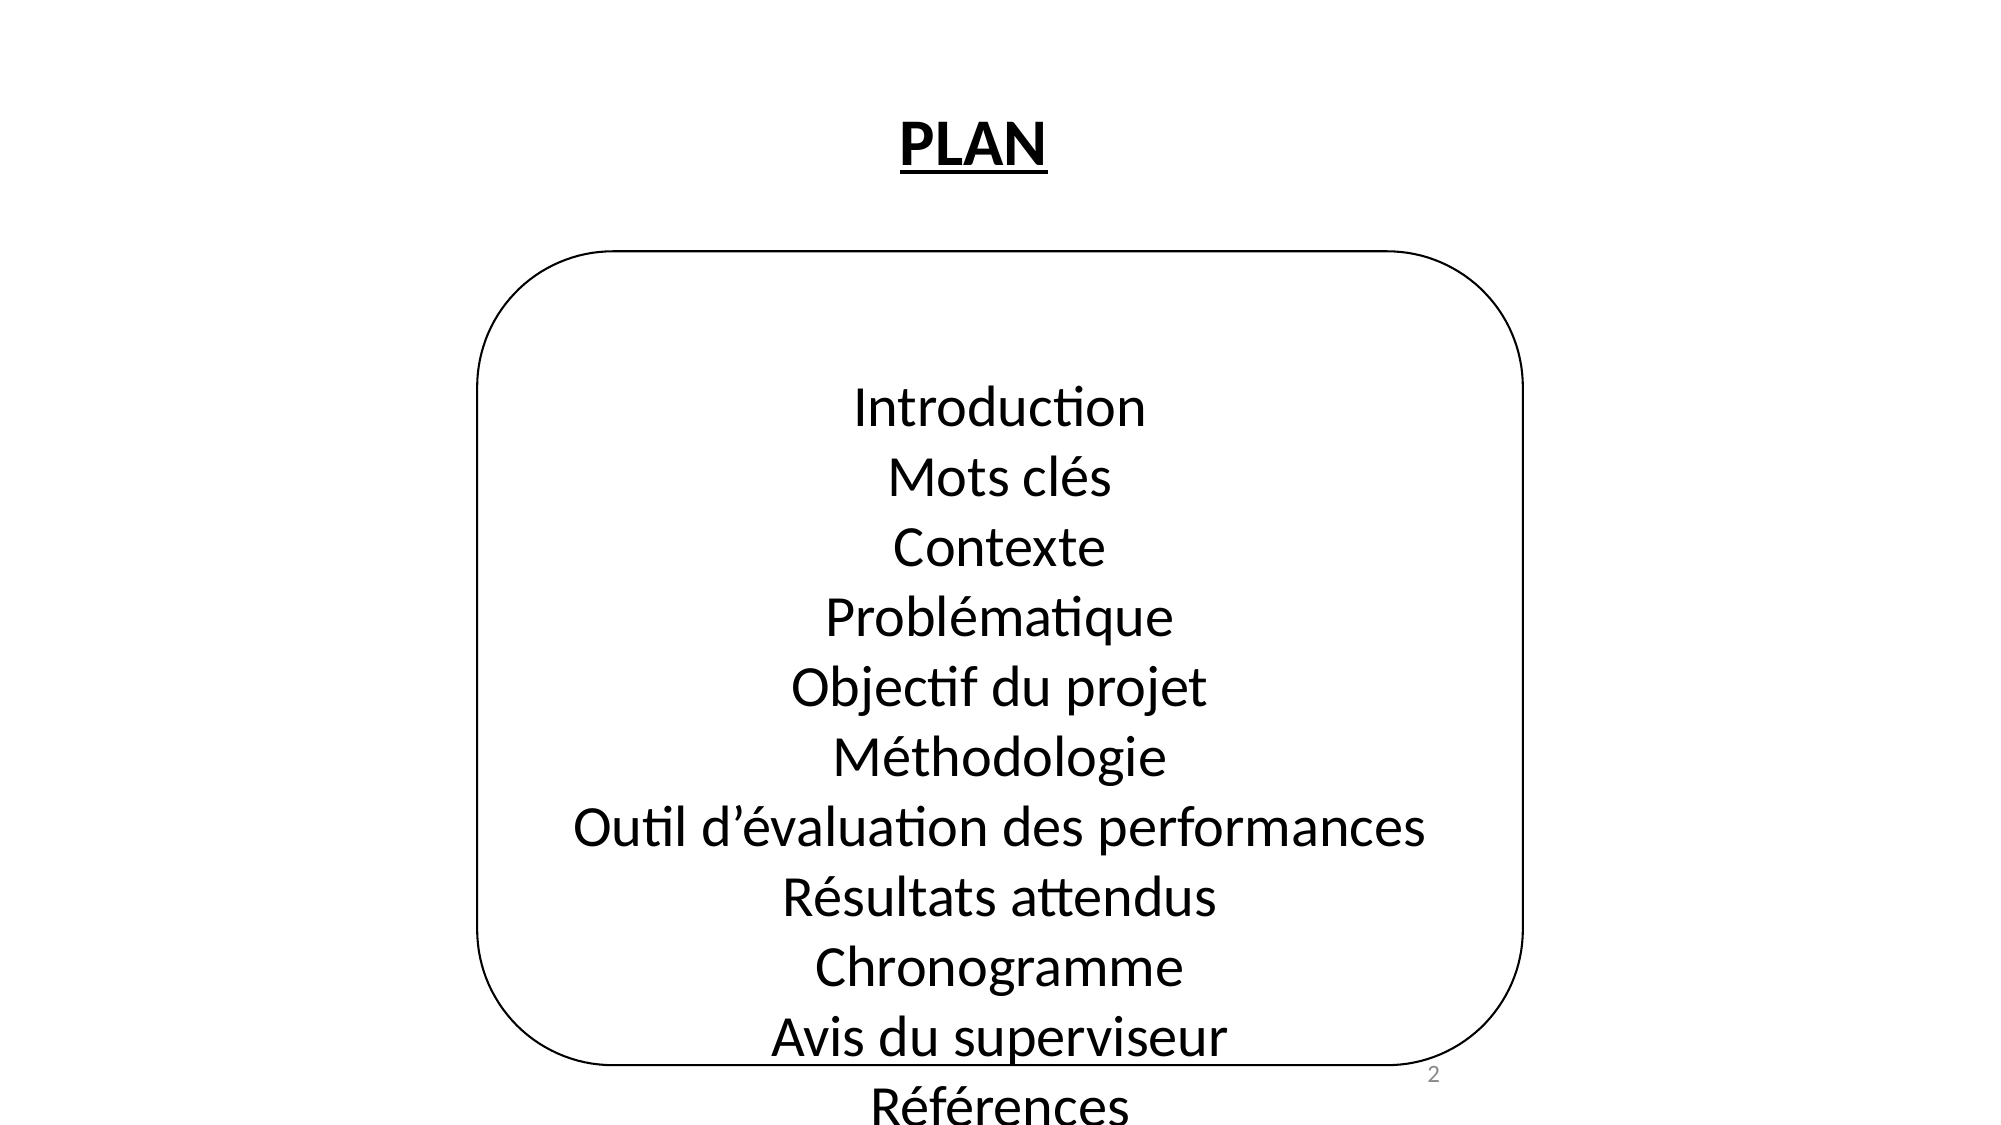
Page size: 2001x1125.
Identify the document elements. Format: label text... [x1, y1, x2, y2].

text_box PLAN [884, 91, 1065, 188]
text_box [1412, 1042, 1863, 1103]
text_box Introduction Mots clés Contexte Problématique Objectif du projet Méthodologie Outil d’évaluation des performances Résultats attendus Chronogramme Avis du superviseur Références [477, 251, 1523, 1066]
